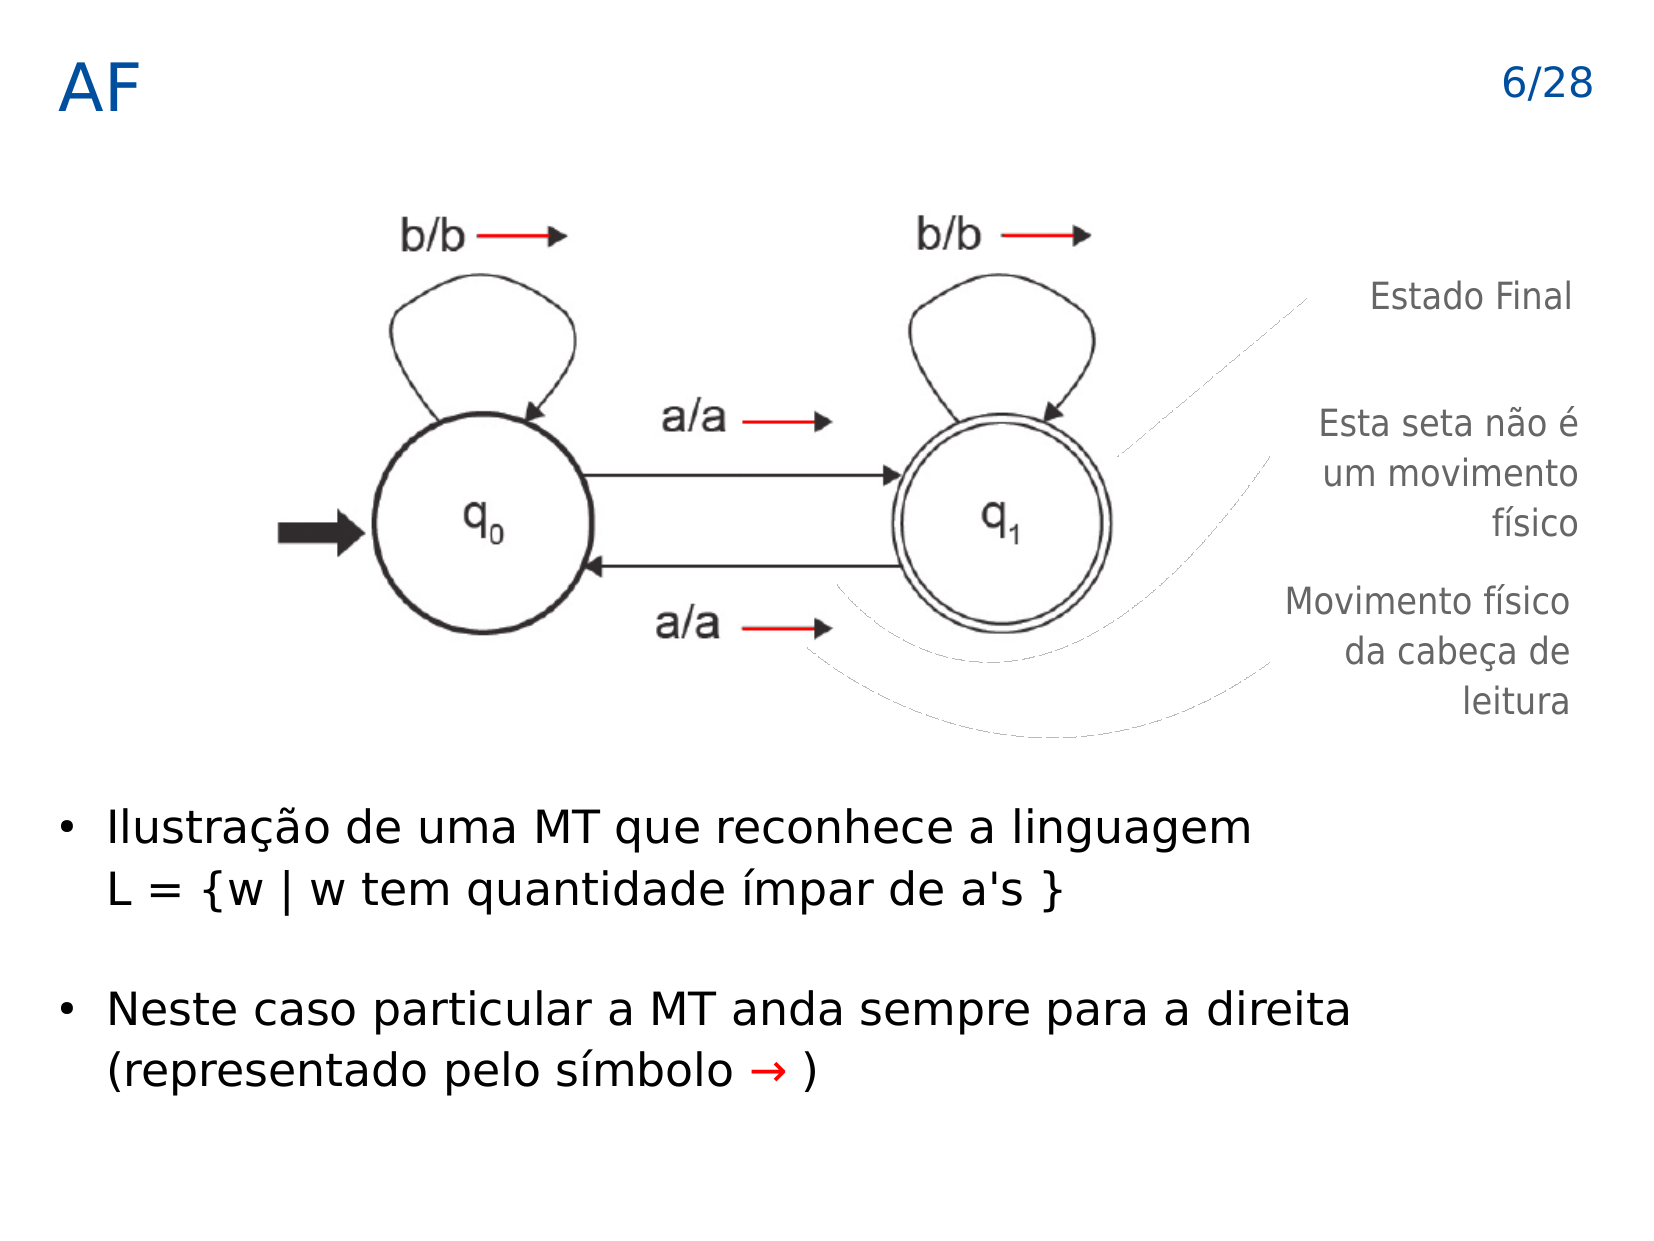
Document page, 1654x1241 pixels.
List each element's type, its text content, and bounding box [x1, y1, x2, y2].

title AF [59, 29, 1625, 148]
picture [275, 203, 1118, 648]
text_box Esta seta não é um movimento físico [1242, 387, 1595, 553]
text_box Estado Final [1354, 260, 1589, 326]
text_box Movimento físico da cabeça de leitura [1269, 565, 1595, 781]
list Ilustração de uma MT que reconhece a linguagem L = {w | w tem quantidade ímpar de a's } Neste caso particular a MT anda sempre para a direita (representado pelo símbolo → ) [59, 793, 1595, 1182]
